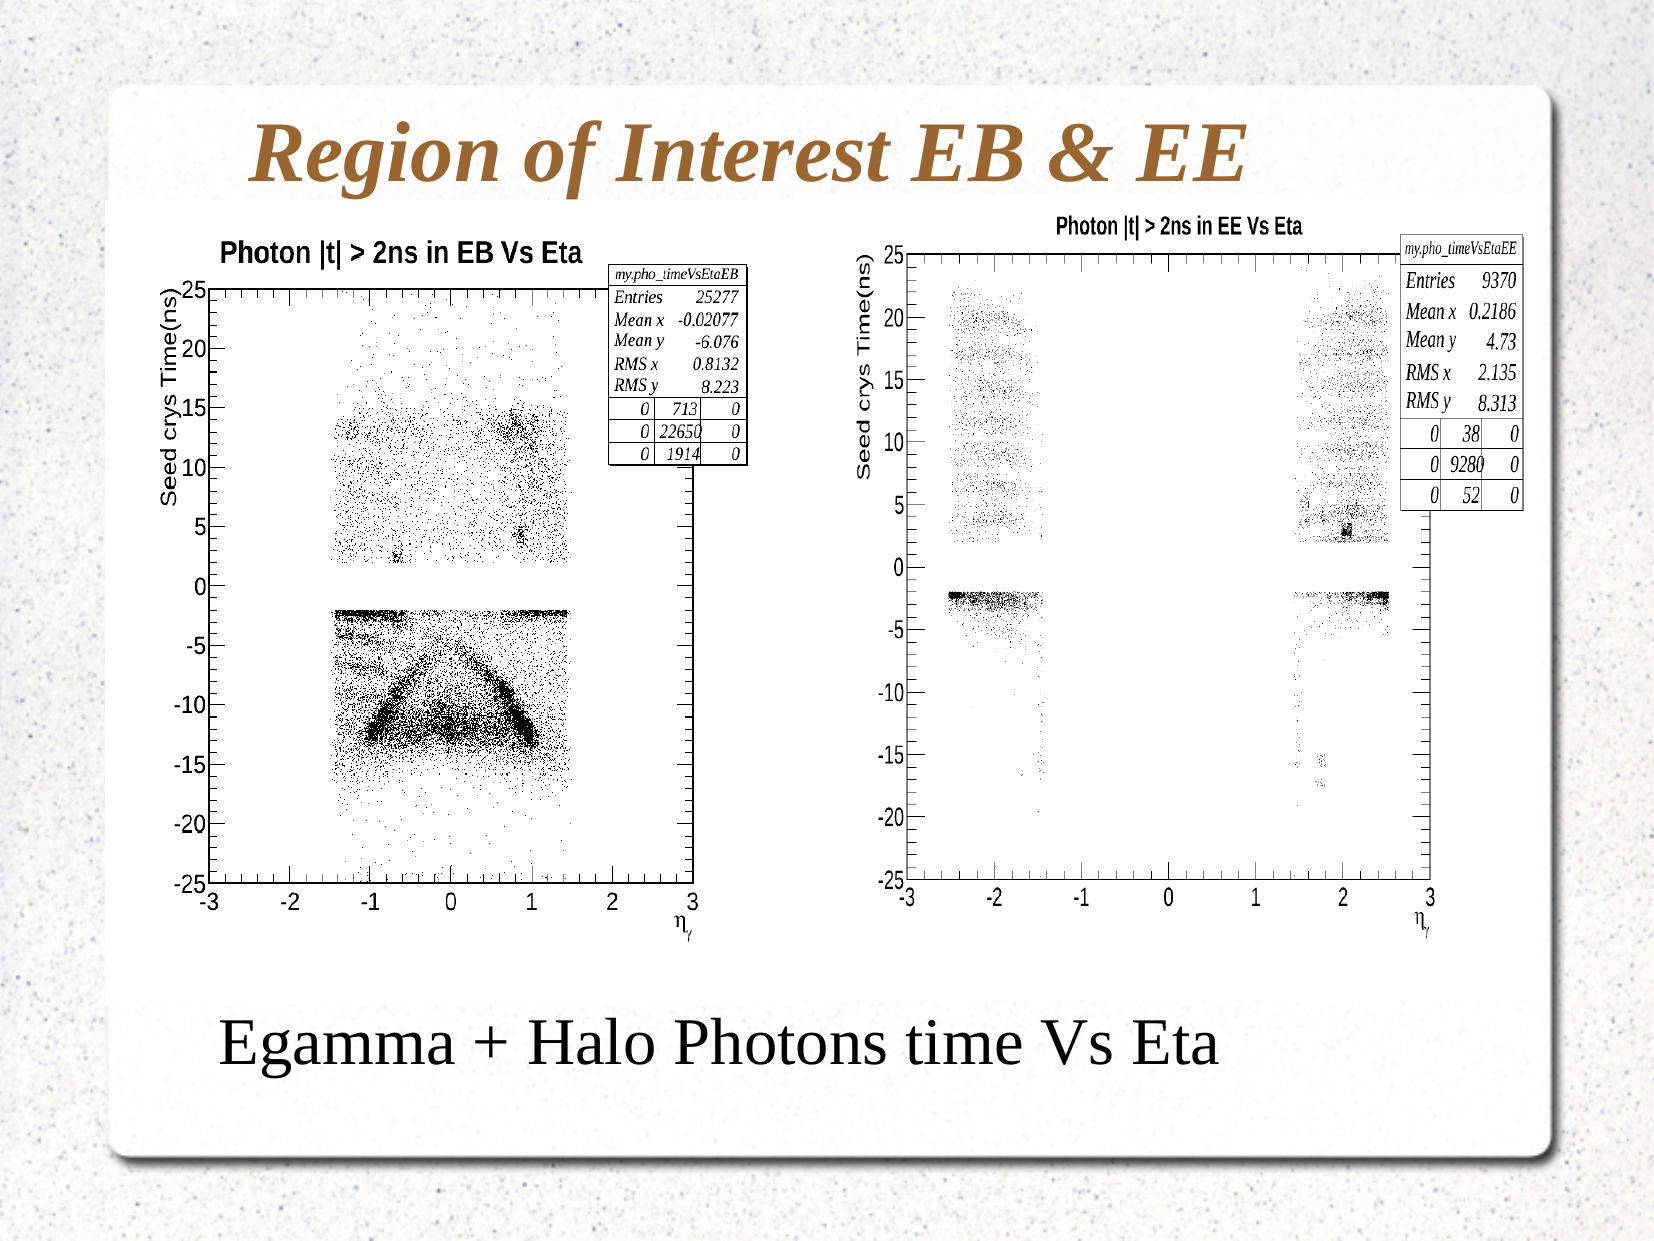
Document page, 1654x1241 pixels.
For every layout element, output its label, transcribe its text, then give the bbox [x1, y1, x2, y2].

list Egamma + Halo Photons time Vs Eta [147, 1005, 1381, 1080]
picture [0, 0, 1654, 1241]
title Region of Interest EB & EE [180, 105, 1321, 200]
